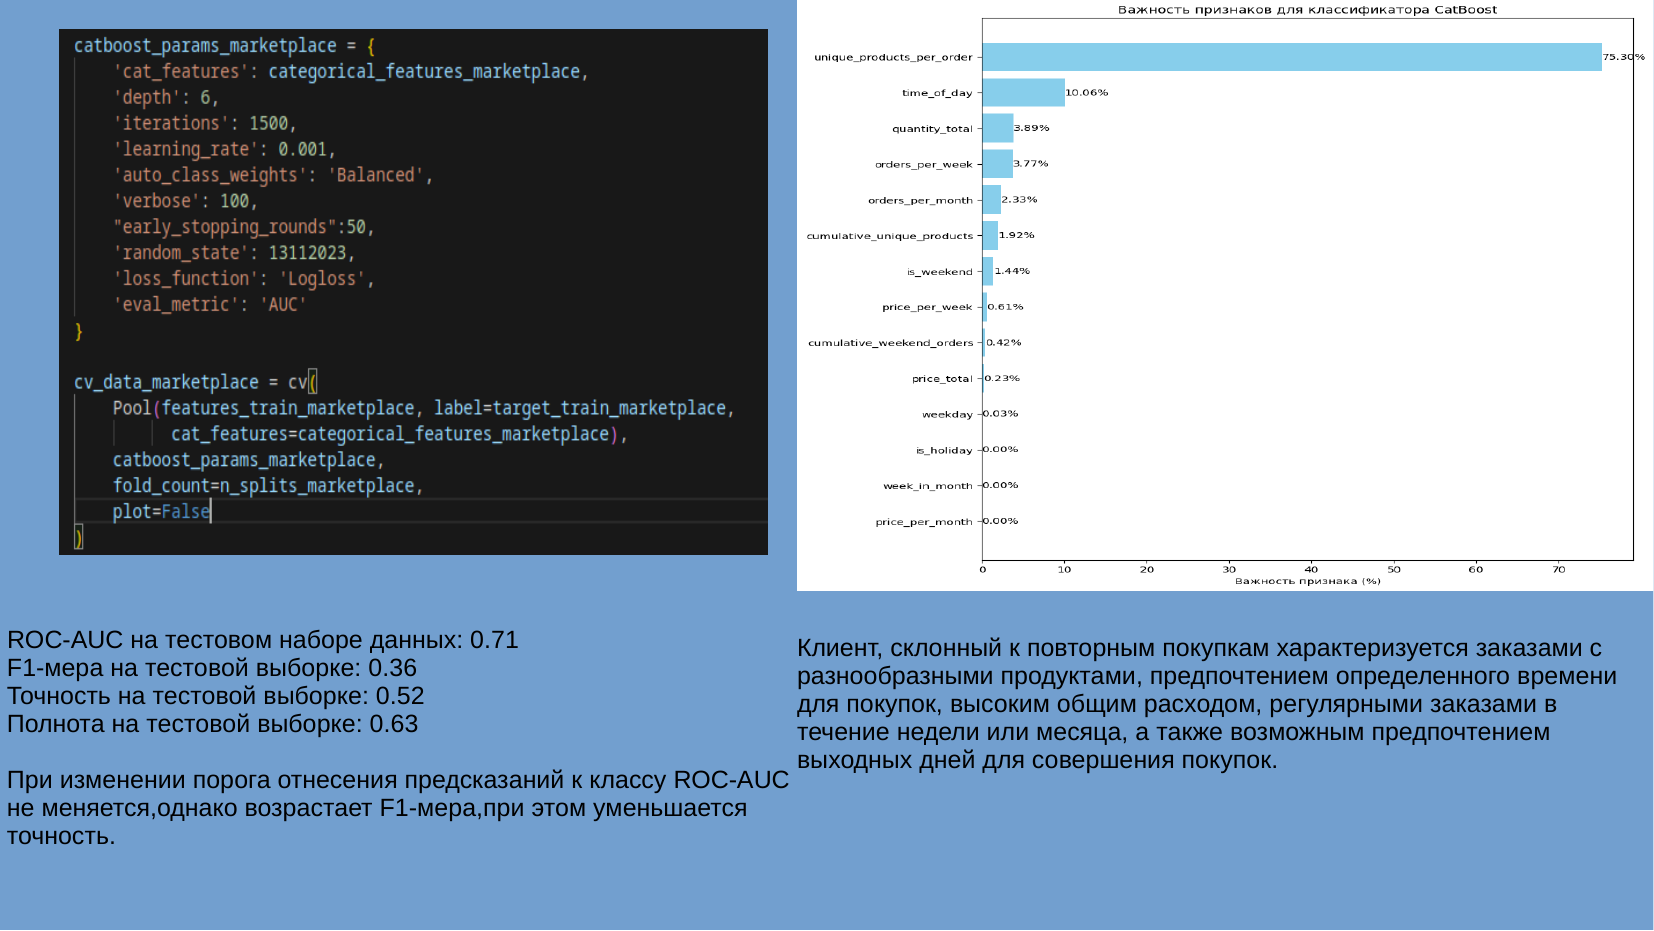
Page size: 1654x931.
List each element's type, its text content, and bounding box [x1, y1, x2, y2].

title ROC-AUC на тестовом наборе данных: 0.71 F1-мера на тестовой выборке: 0.36 Точность на тестовой выборке: 0.52 Полнота на тестовой выборке: 0.63 При изменении порога отнесения предсказаний к классу ROC-AUC не меняется,однако возрастает F1-мера,при этом уменьшается точность. [0, 590, 797, 886]
picture [59, 29, 768, 555]
title Клиент, склонный к повторным покупкам характеризуется заказами с разнообразными продуктами, предпочтением определенного времени для покупок, высоким общим расходом, регулярными заказами в течение недели или месяца, а также возможным предпочтением выходных дней для совершения покупок. [797, 577, 1654, 914]
picture [797, 0, 1654, 577]
